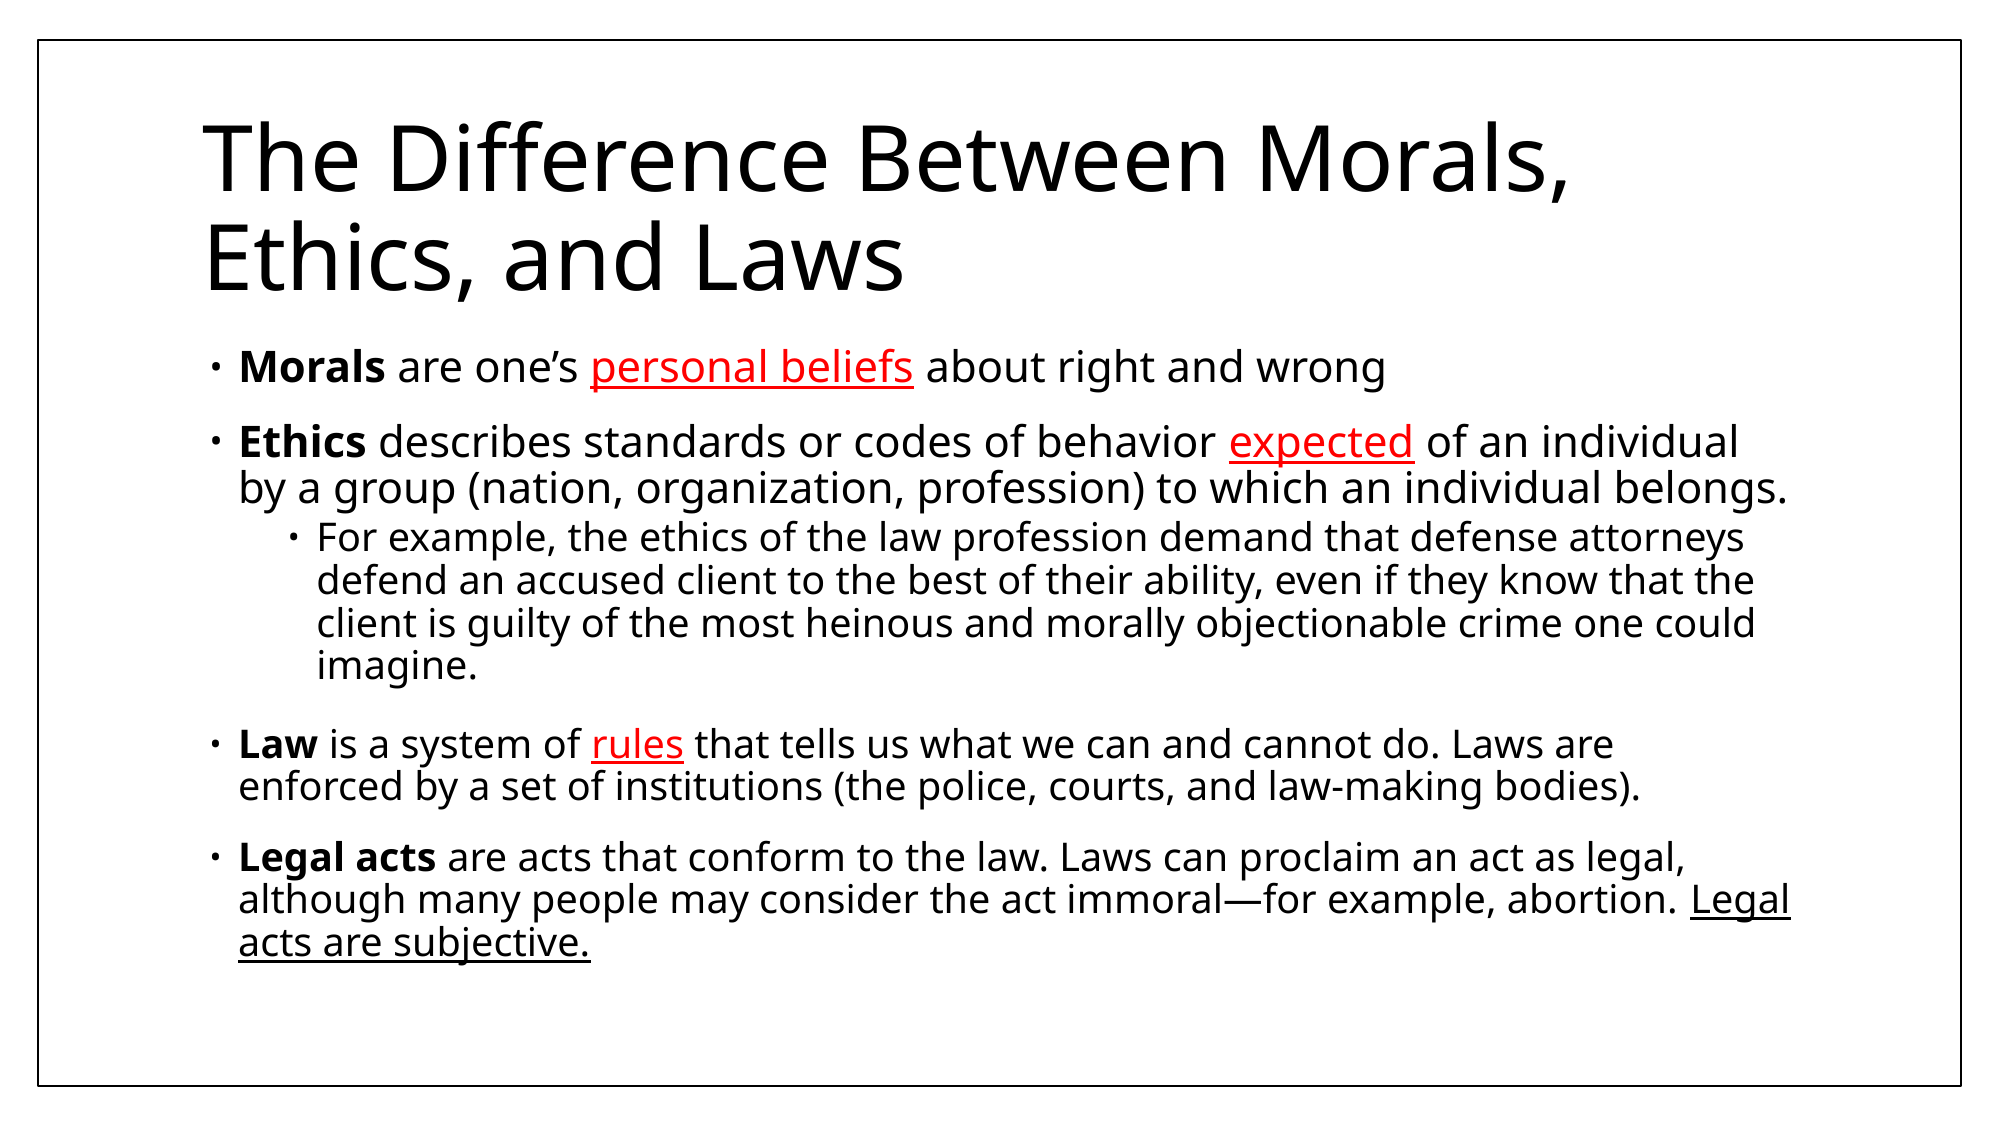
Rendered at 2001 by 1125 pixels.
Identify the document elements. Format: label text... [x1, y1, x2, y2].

title The Difference Between Morals, Ethics, and Laws [187, 99, 1808, 323]
list Morals are one’s personal beliefs about right and wrong Ethics describes standards or codes of behavior expected of an individual by a group (nation, organization, profession) to which an individual belongs. For example, the ethics of the law profession demand that defense attorneys defend an accused client to the best of their ability, even if they know that the client is guilty of the most heinous and morally objectionable crime one could imagine. Law is a system of rules that tells us what we can and cannot do. Laws are enforced by a set of institutions (the police, courts, and law-making bodies). Legal acts are acts that conform to the law. Laws can proclaim an act as legal, although many people may consider the act immoral—for example, abortion. Legal acts are subjective. [187, 337, 1808, 1000]
